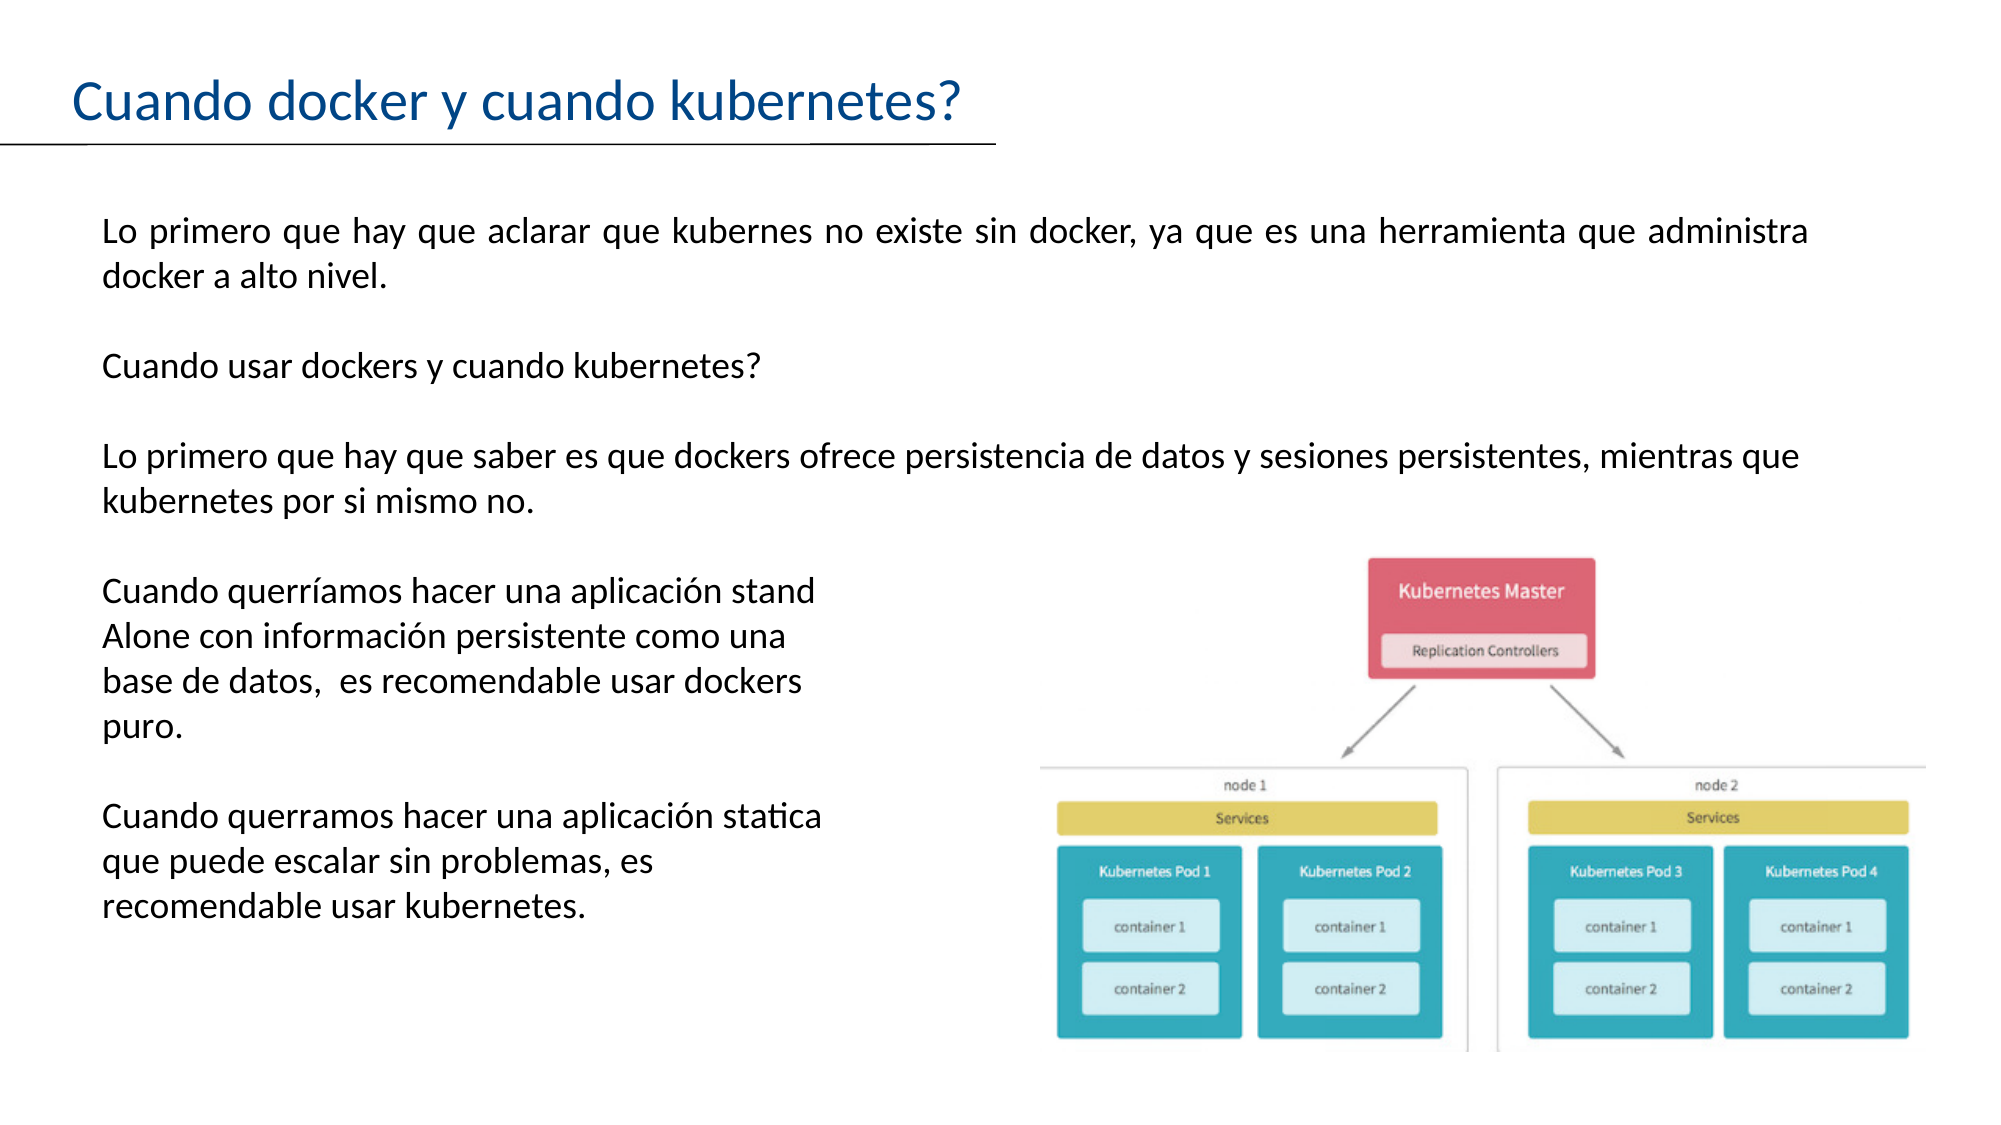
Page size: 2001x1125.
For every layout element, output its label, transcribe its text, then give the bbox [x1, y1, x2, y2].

text_box Cuando docker y cuando kubernetes? [57, 54, 1509, 141]
picture [1040, 546, 1926, 1052]
text_box Lo primero que hay que aclarar que kubernes no existe sin docker, ya que es una herramienta que administra docker a alto nivel. Cuando usar dockers y cuando kubernetes? Lo primero que hay que saber es que dockers ofrece persistencia de datos y sesiones persistentes, mientras que kubernetes por si mismo no. Cuando querríamos hacer una aplicación stand Alone con información persistente como una base de datos, es recomendable usar dockers puro. Cuando querramos hacer una aplicación statica que puede escalar sin problemas, es recomendable usar kubernetes. [87, 198, 1826, 978]
